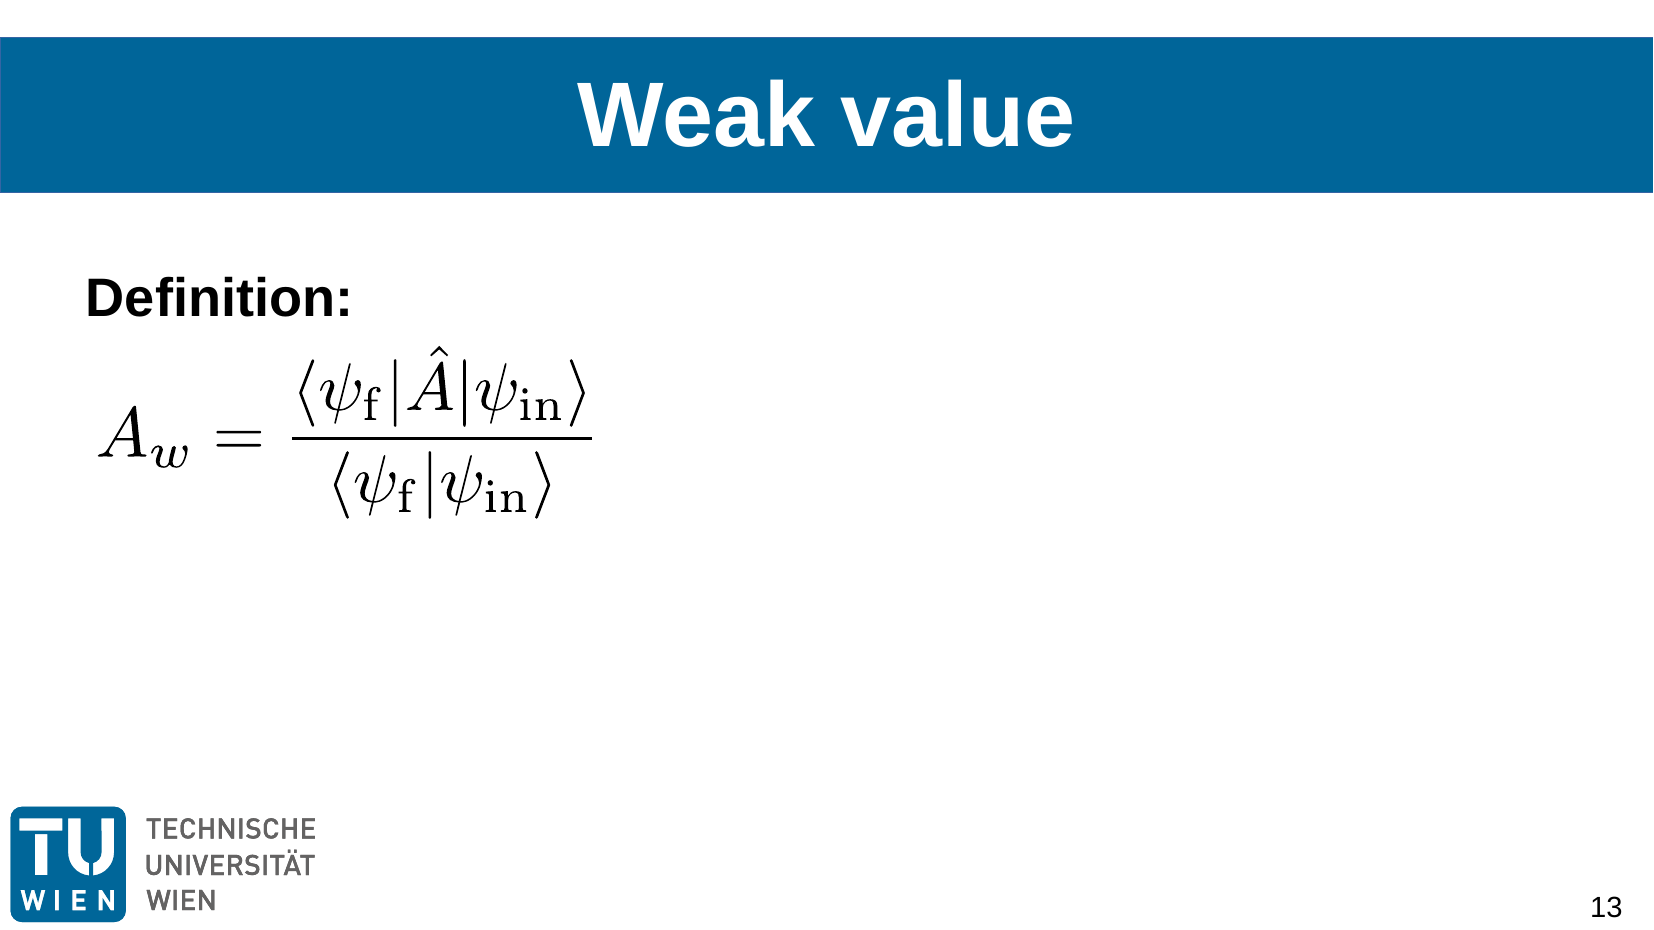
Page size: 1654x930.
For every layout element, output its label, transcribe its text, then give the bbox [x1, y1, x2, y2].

title Weak value [0, 37, 1653, 193]
list Definition: [85, 267, 406, 345]
picture [96, 361, 189, 489]
picture [195, 334, 606, 530]
